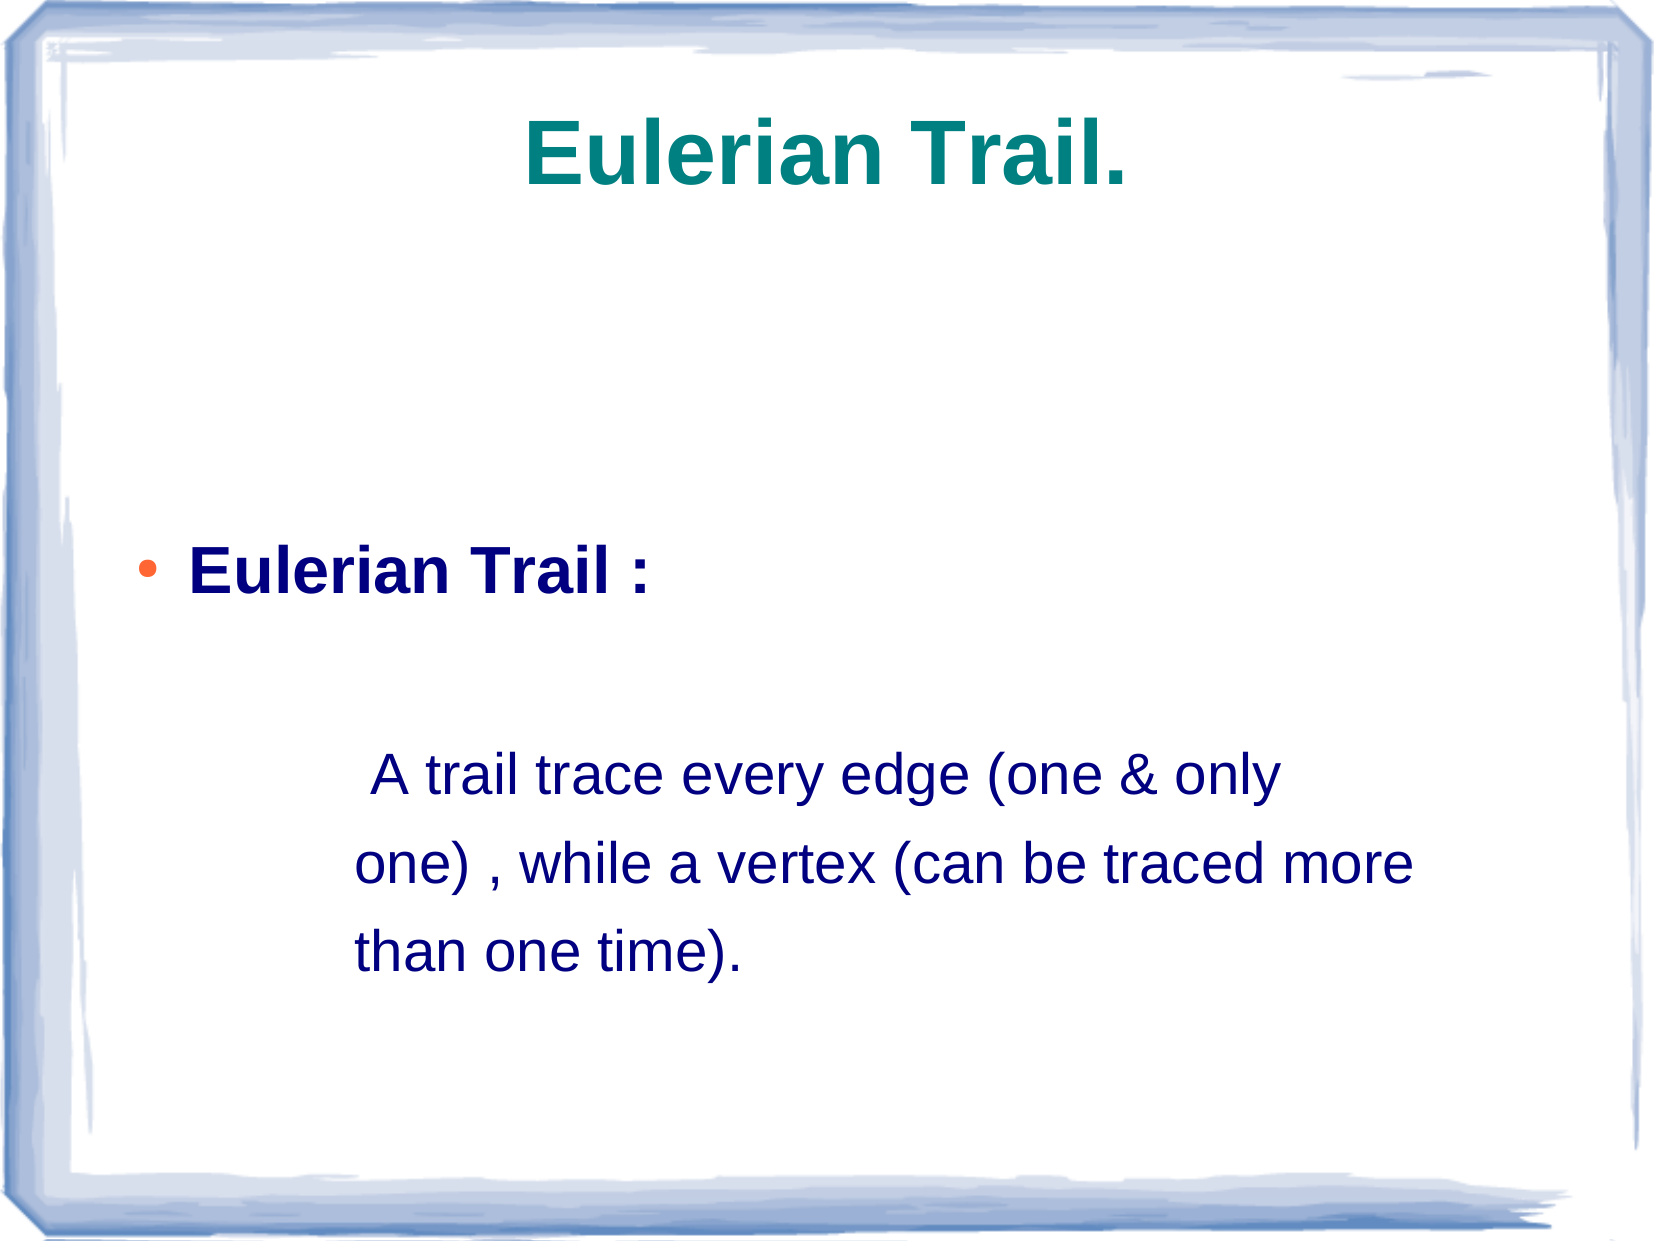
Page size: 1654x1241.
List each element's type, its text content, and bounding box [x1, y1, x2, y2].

title Eulerian Trail. [82, 49, 1571, 257]
picture [0, 0, 1654, 1241]
list Eulerian Trail : A trail trace every edge (one & only one) , while a vertex (can be traced more than one time). [118, 324, 1571, 1144]
